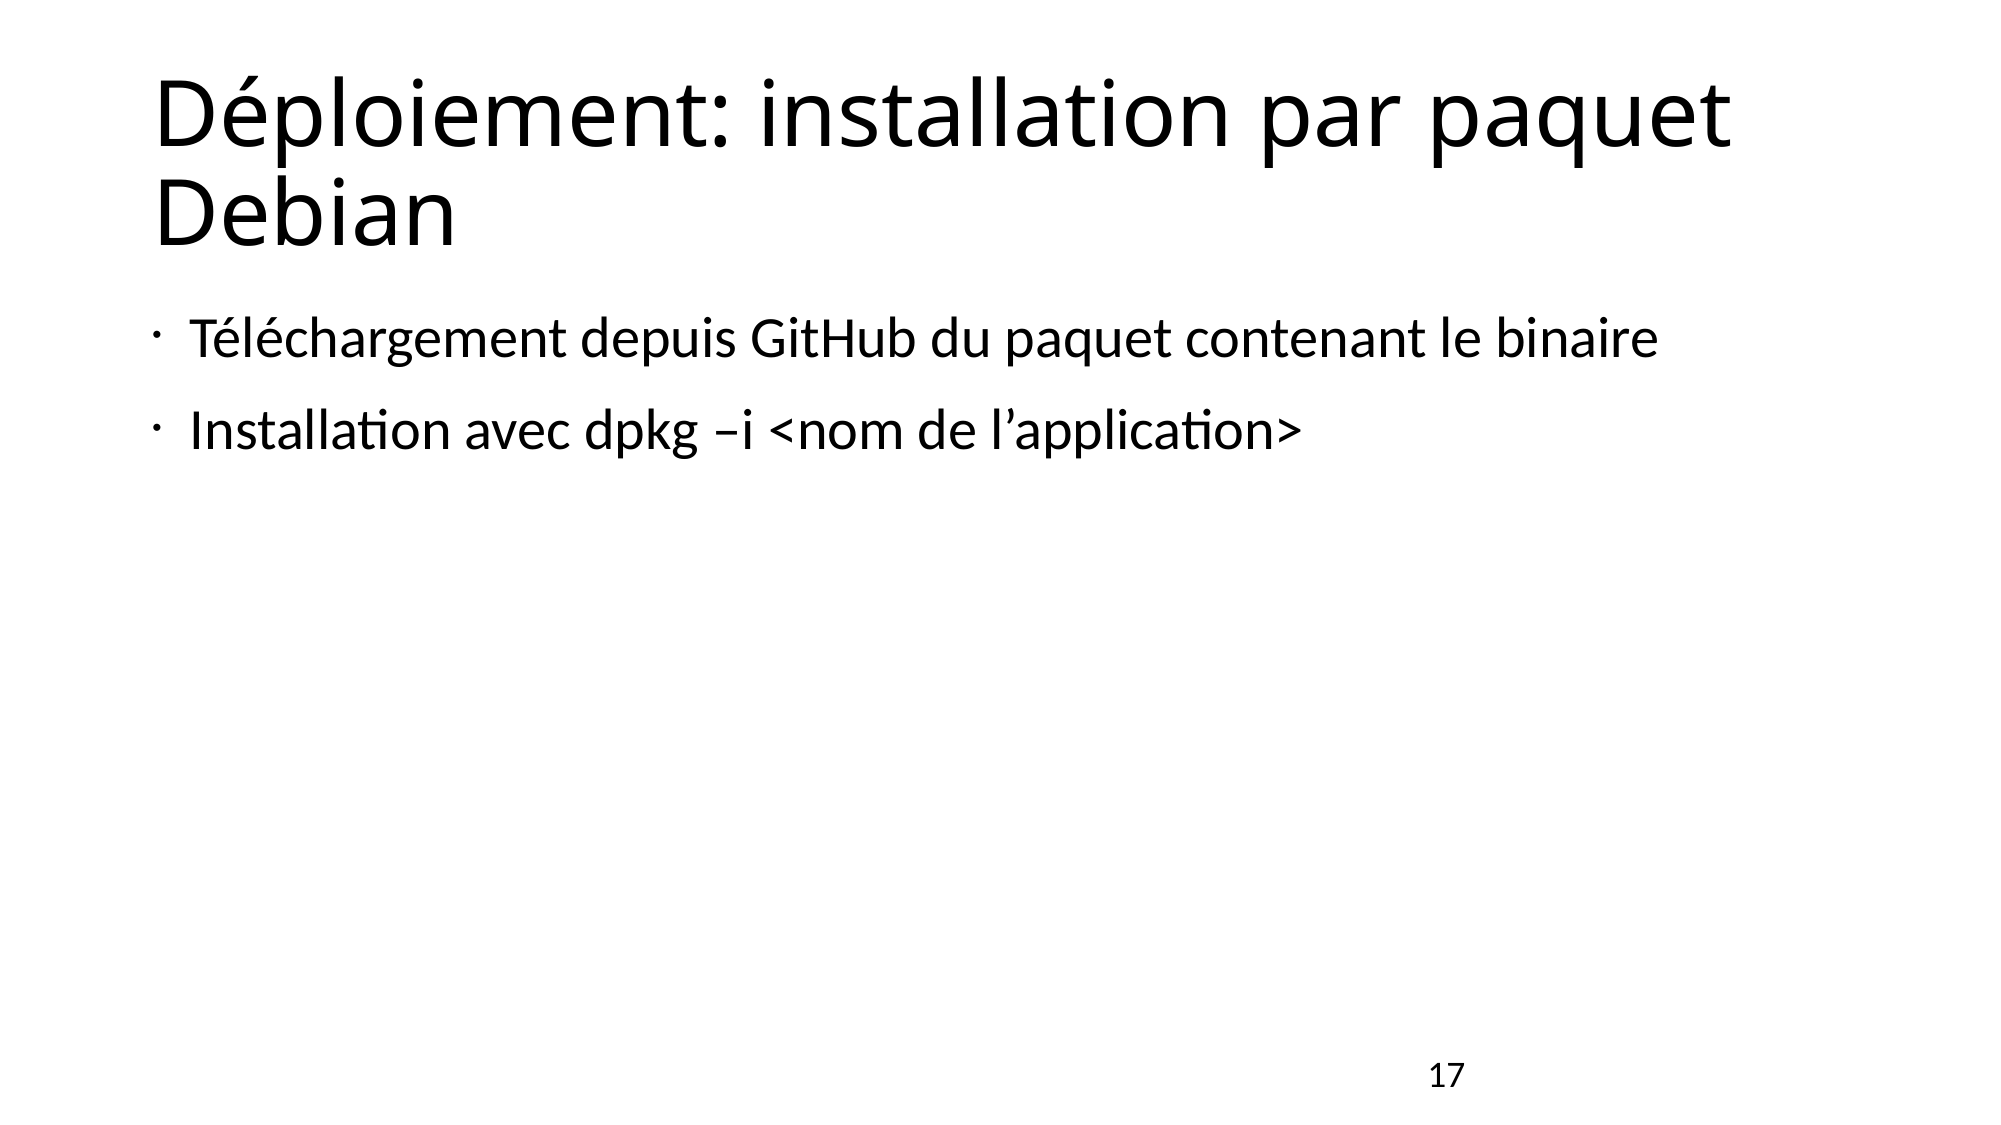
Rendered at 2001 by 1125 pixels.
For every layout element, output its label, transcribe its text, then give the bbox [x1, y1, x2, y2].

title Déploiement: installation par paquet Debian [137, 59, 1863, 278]
list Téléchargement depuis GitHub du paquet contenant le binaire Installation avec dpkg –i <nom de l’application> [137, 299, 1863, 1014]
slide_number <numéro> [1412, 1042, 1863, 1103]
